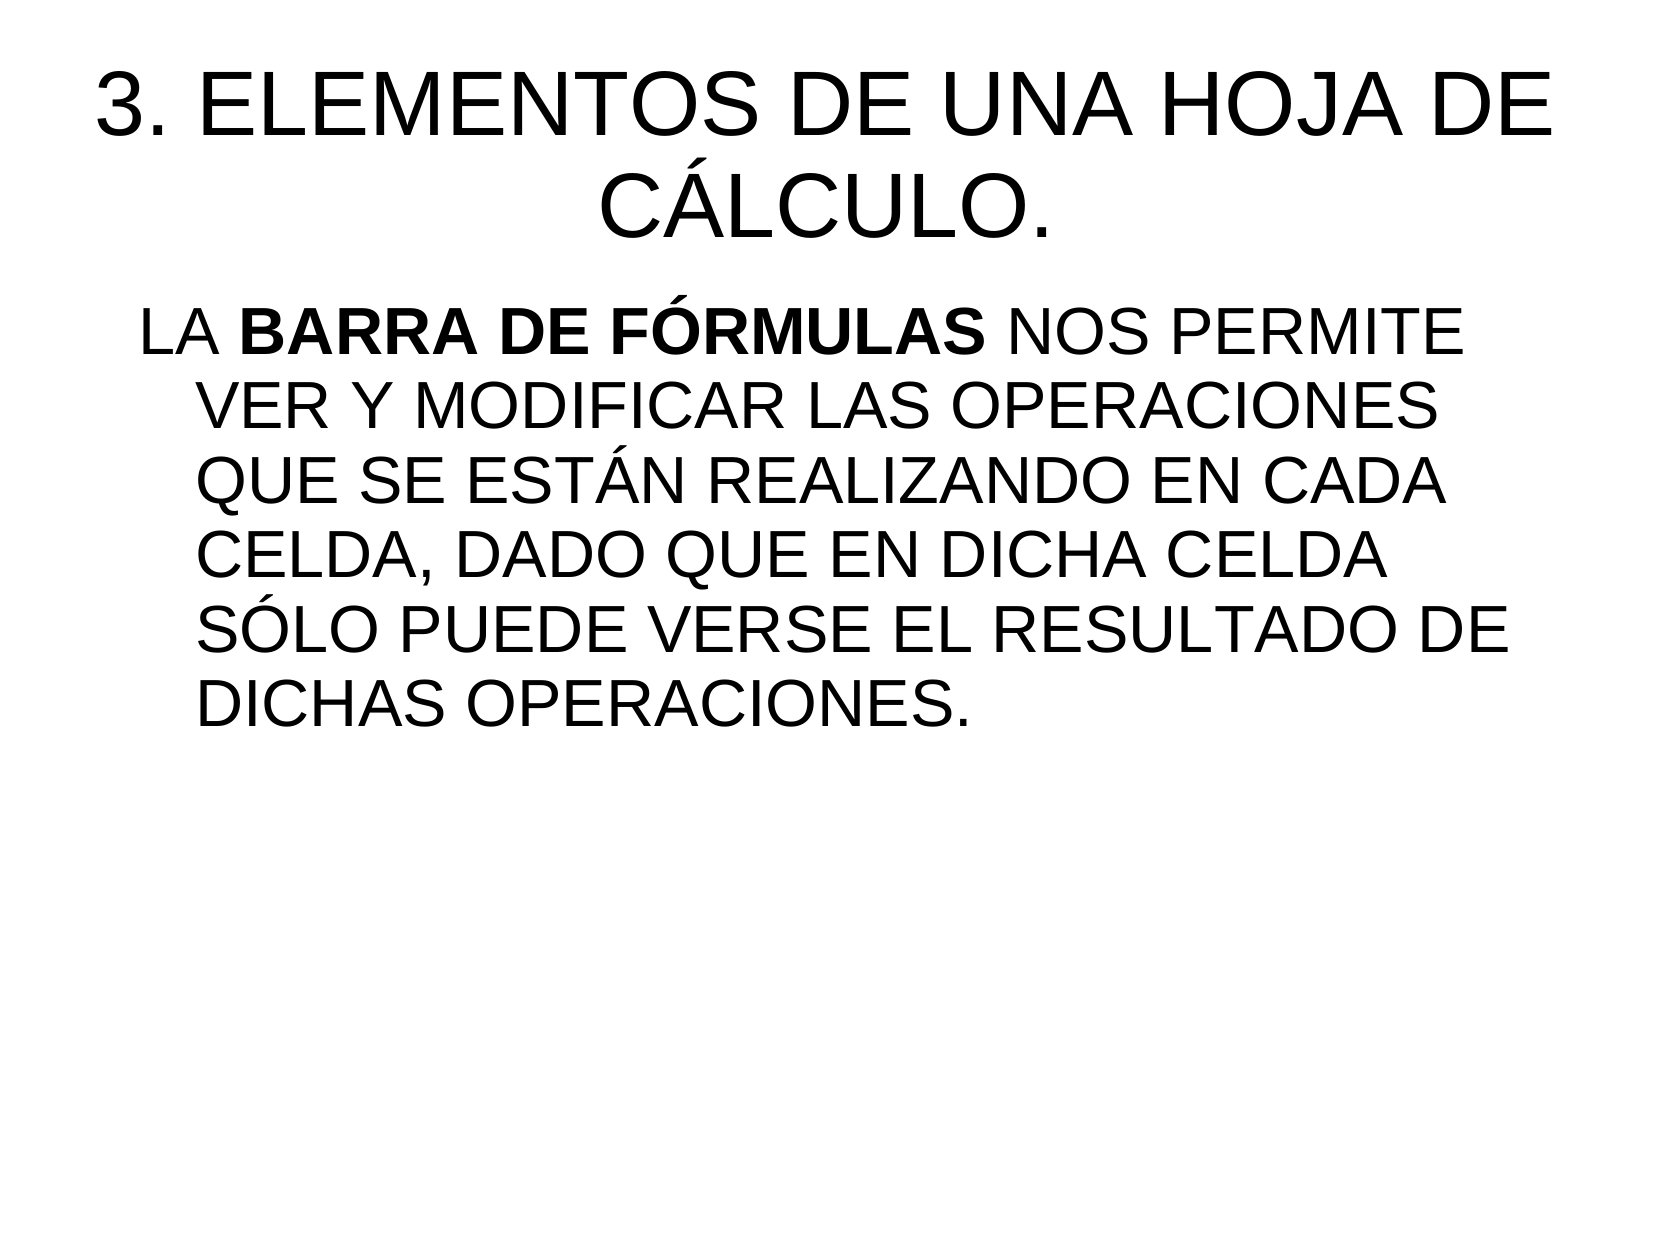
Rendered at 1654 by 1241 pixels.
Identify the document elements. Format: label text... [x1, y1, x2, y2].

list LA BARRA DE FÓRMULAS NOS PERMITE VER Y MODIFICAR LAS OPERACIONES QUE SE ESTÁN REALIZANDO EN CADA CELDA, DADO QUE EN DICHA CELDA SÓLO PUEDE VERSE EL RESULTADO DE DICHAS OPERACIONES. [82, 290, 1571, 1109]
title 3. ELEMENTOS DE UNA HOJA DE CÁLCULO. [82, 47, 1571, 259]
